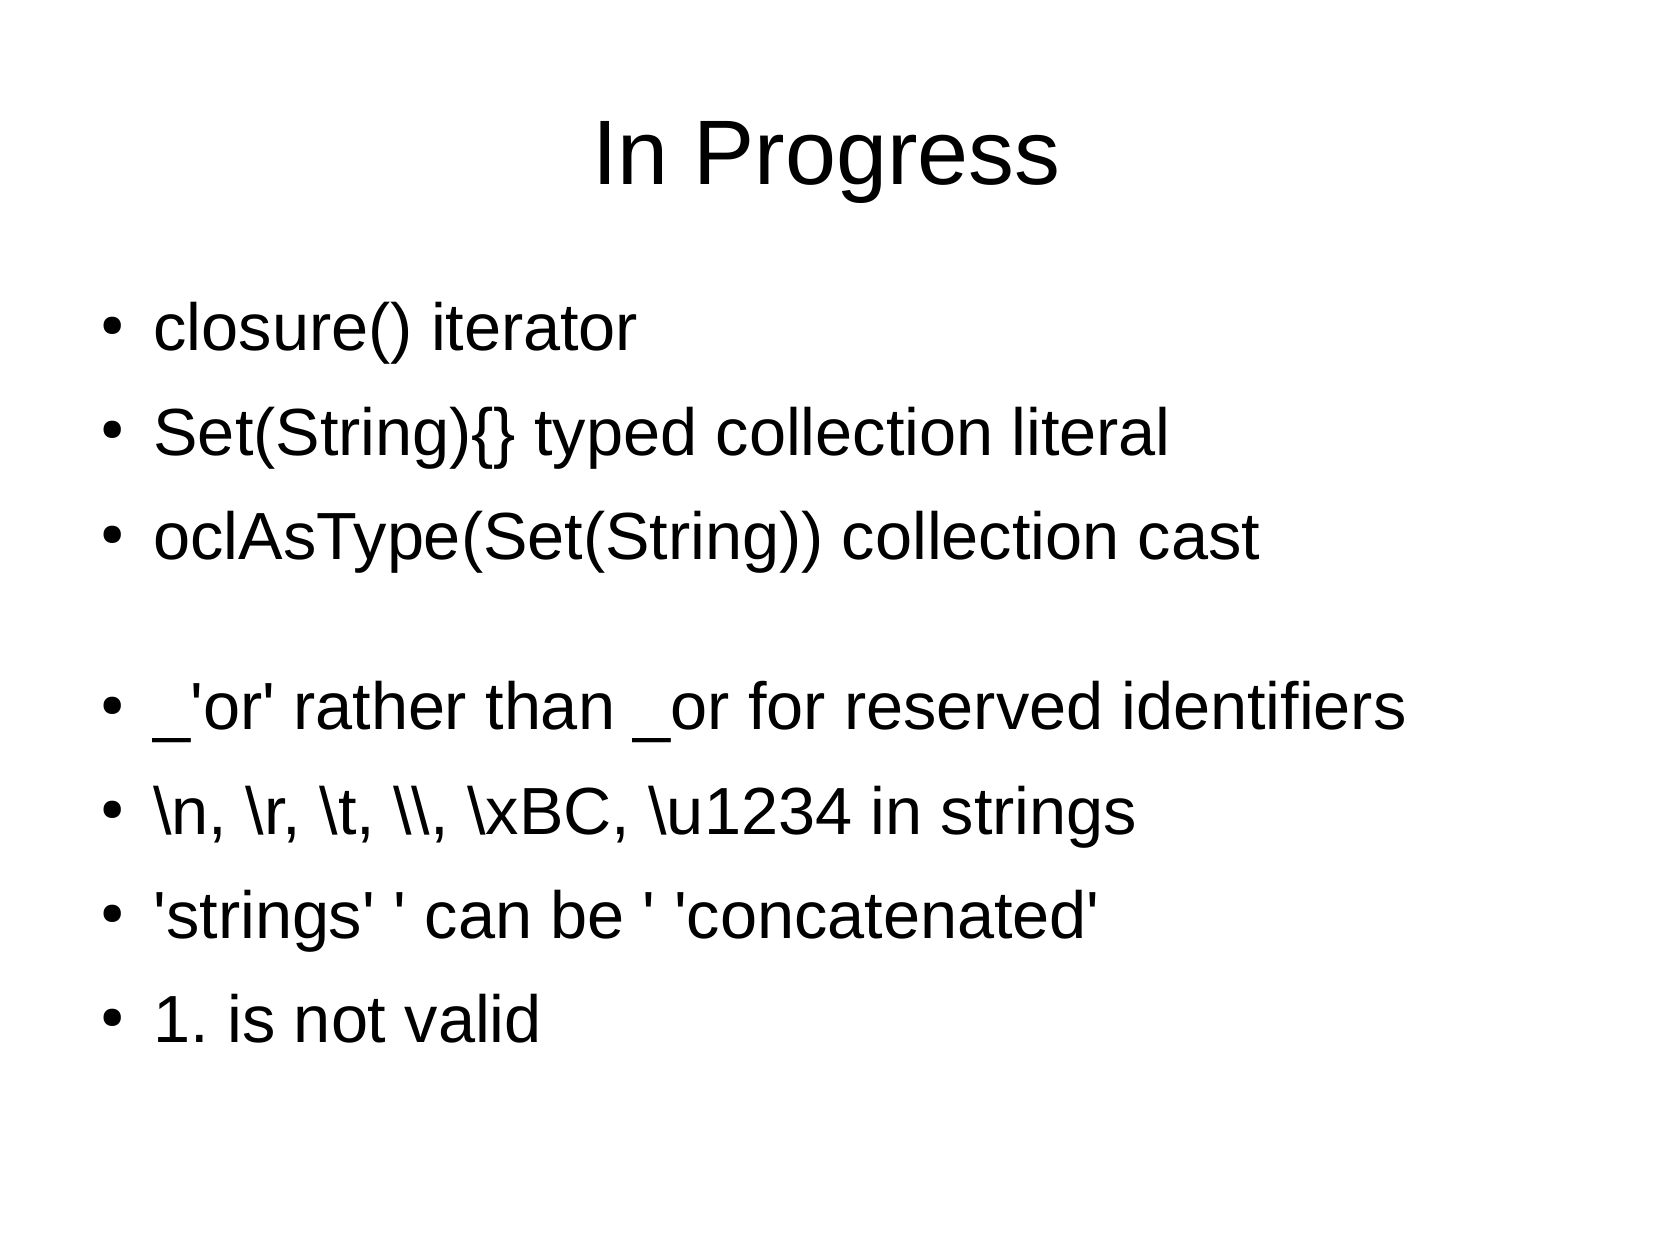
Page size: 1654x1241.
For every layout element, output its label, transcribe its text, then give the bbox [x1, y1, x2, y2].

title In Progress [82, 56, 1571, 250]
list closure() iterator Set(String){} typed collection literal oclAsType(Set(String)) collection cast _'or' rather than _or for reserved identifiers \n, \r, \t, \\, \xBC, \u1234 in strings 'strings' ' can be ' 'concatenated' 1. is not valid [82, 290, 1571, 1162]
